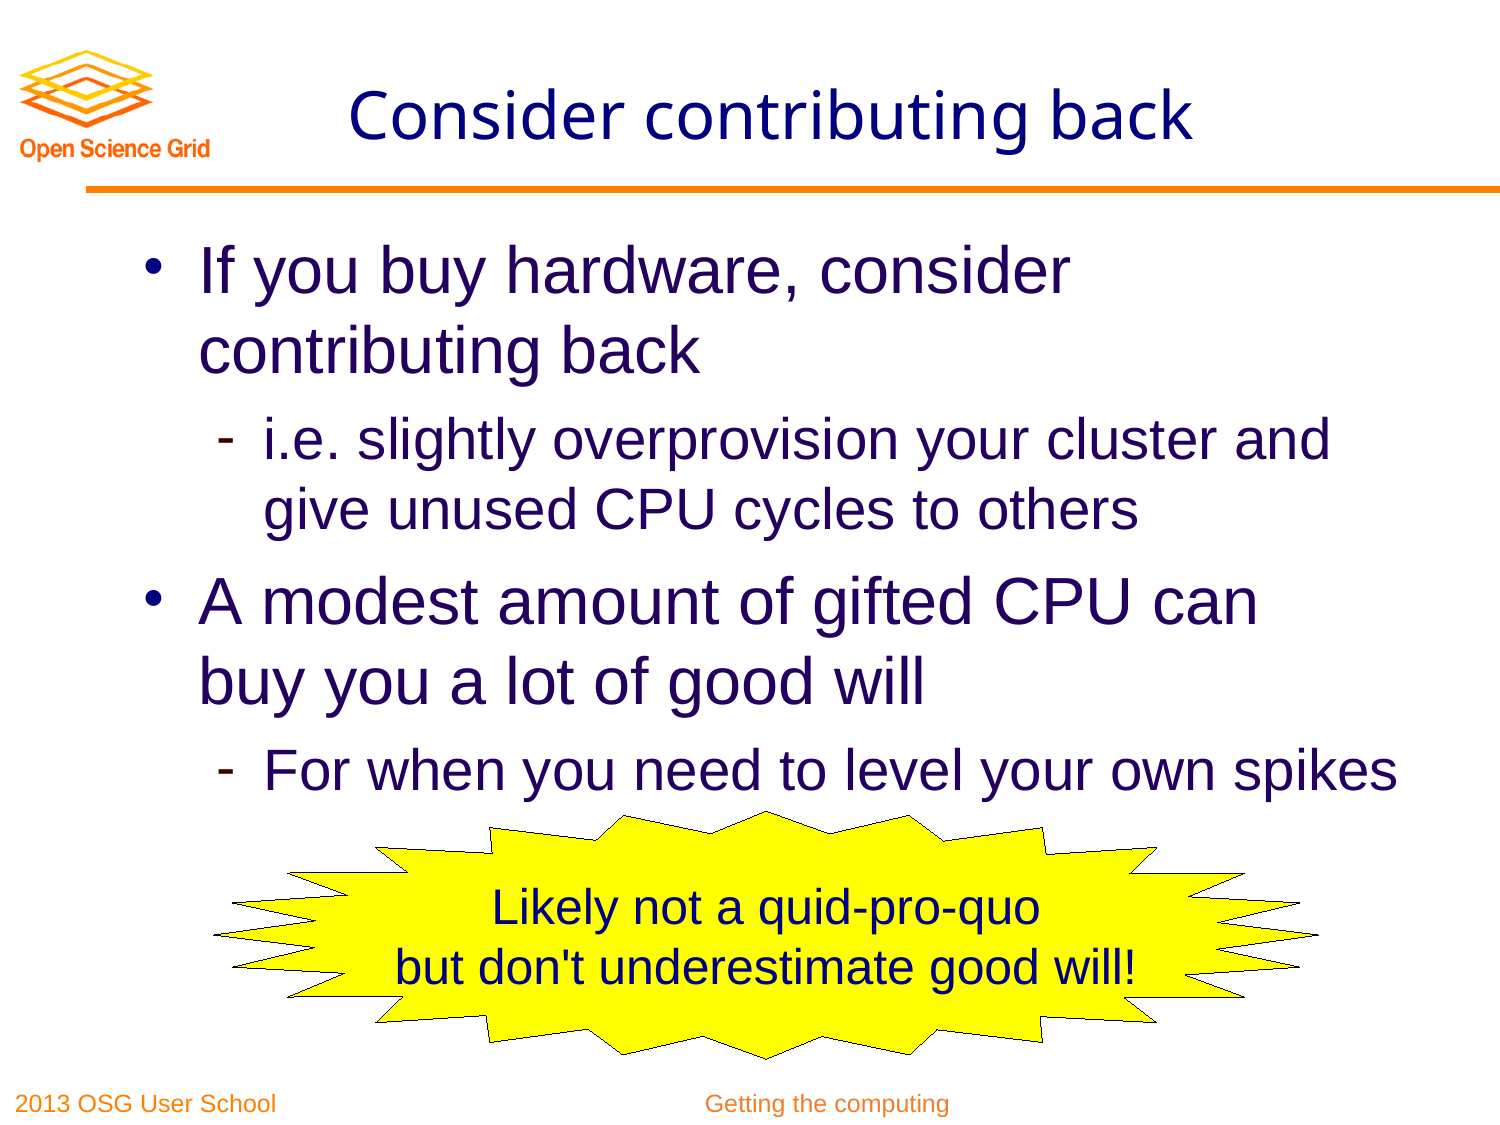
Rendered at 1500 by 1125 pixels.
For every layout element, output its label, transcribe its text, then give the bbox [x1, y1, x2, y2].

list If you buy hardware, consider contributing back i.e. slightly overprovision your cluster and give unused CPU cycles to others A modest amount of gifted CPU can buy you a lot of good will For when you need to level your own spikes [127, 218, 1444, 962]
picture [0, 27, 201, 179]
title Consider contributing back [201, 18, 1342, 207]
text_box Likely not a quid-pro-quo but don't underestimate good will! [213, 811, 1319, 1060]
